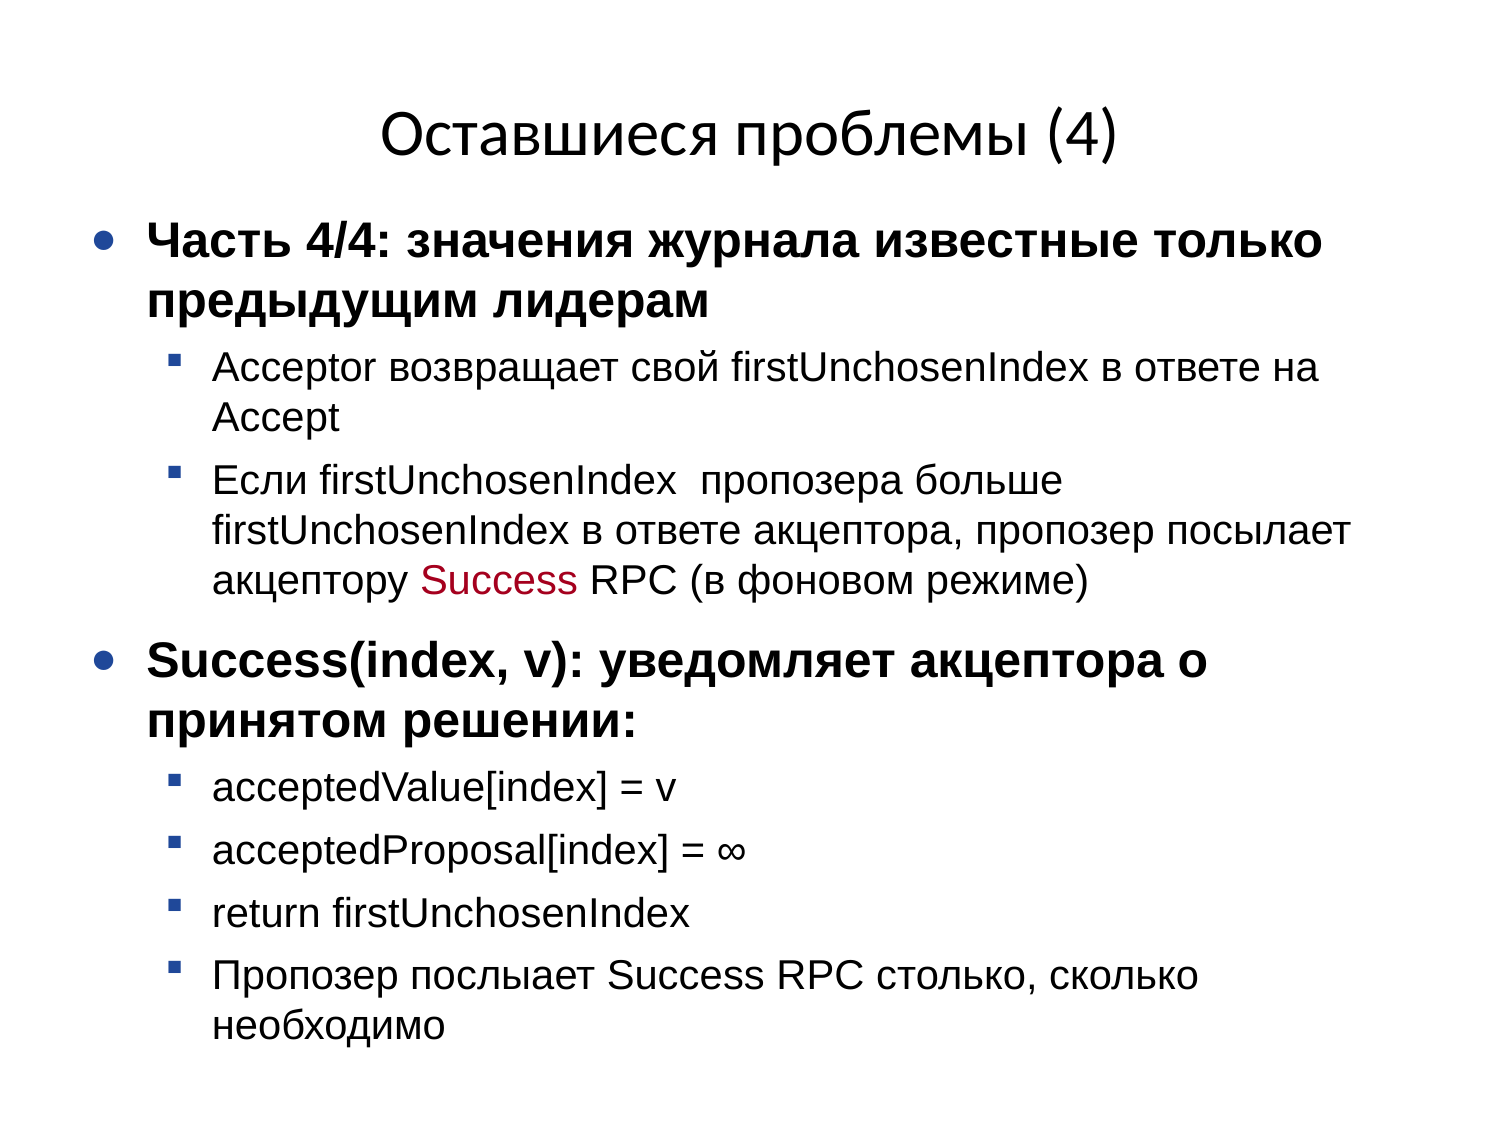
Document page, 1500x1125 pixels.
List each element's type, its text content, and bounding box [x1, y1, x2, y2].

list Часть 4/4: значения журнала известные только предыдущим лидерам Acceptor возвращает свой firstUnchosenIndex в ответе на Accept Если firstUnchosenIndex пропозера больше firstUnchosenIndex в ответе акцептора, пропозер посылает акцептору Success RPC (в фоновом режиме) Success(index, v): уведомляет акцептора о принятом решении: acceptedValue[index] = v acceptedProposal[index] = ∞ return firstUnchosenIndex Пропозер послыает Success RPC столько, сколько необходимо [75, 200, 1426, 1005]
title Оставшиеся проблемы (4) [75, 45, 1426, 200]
